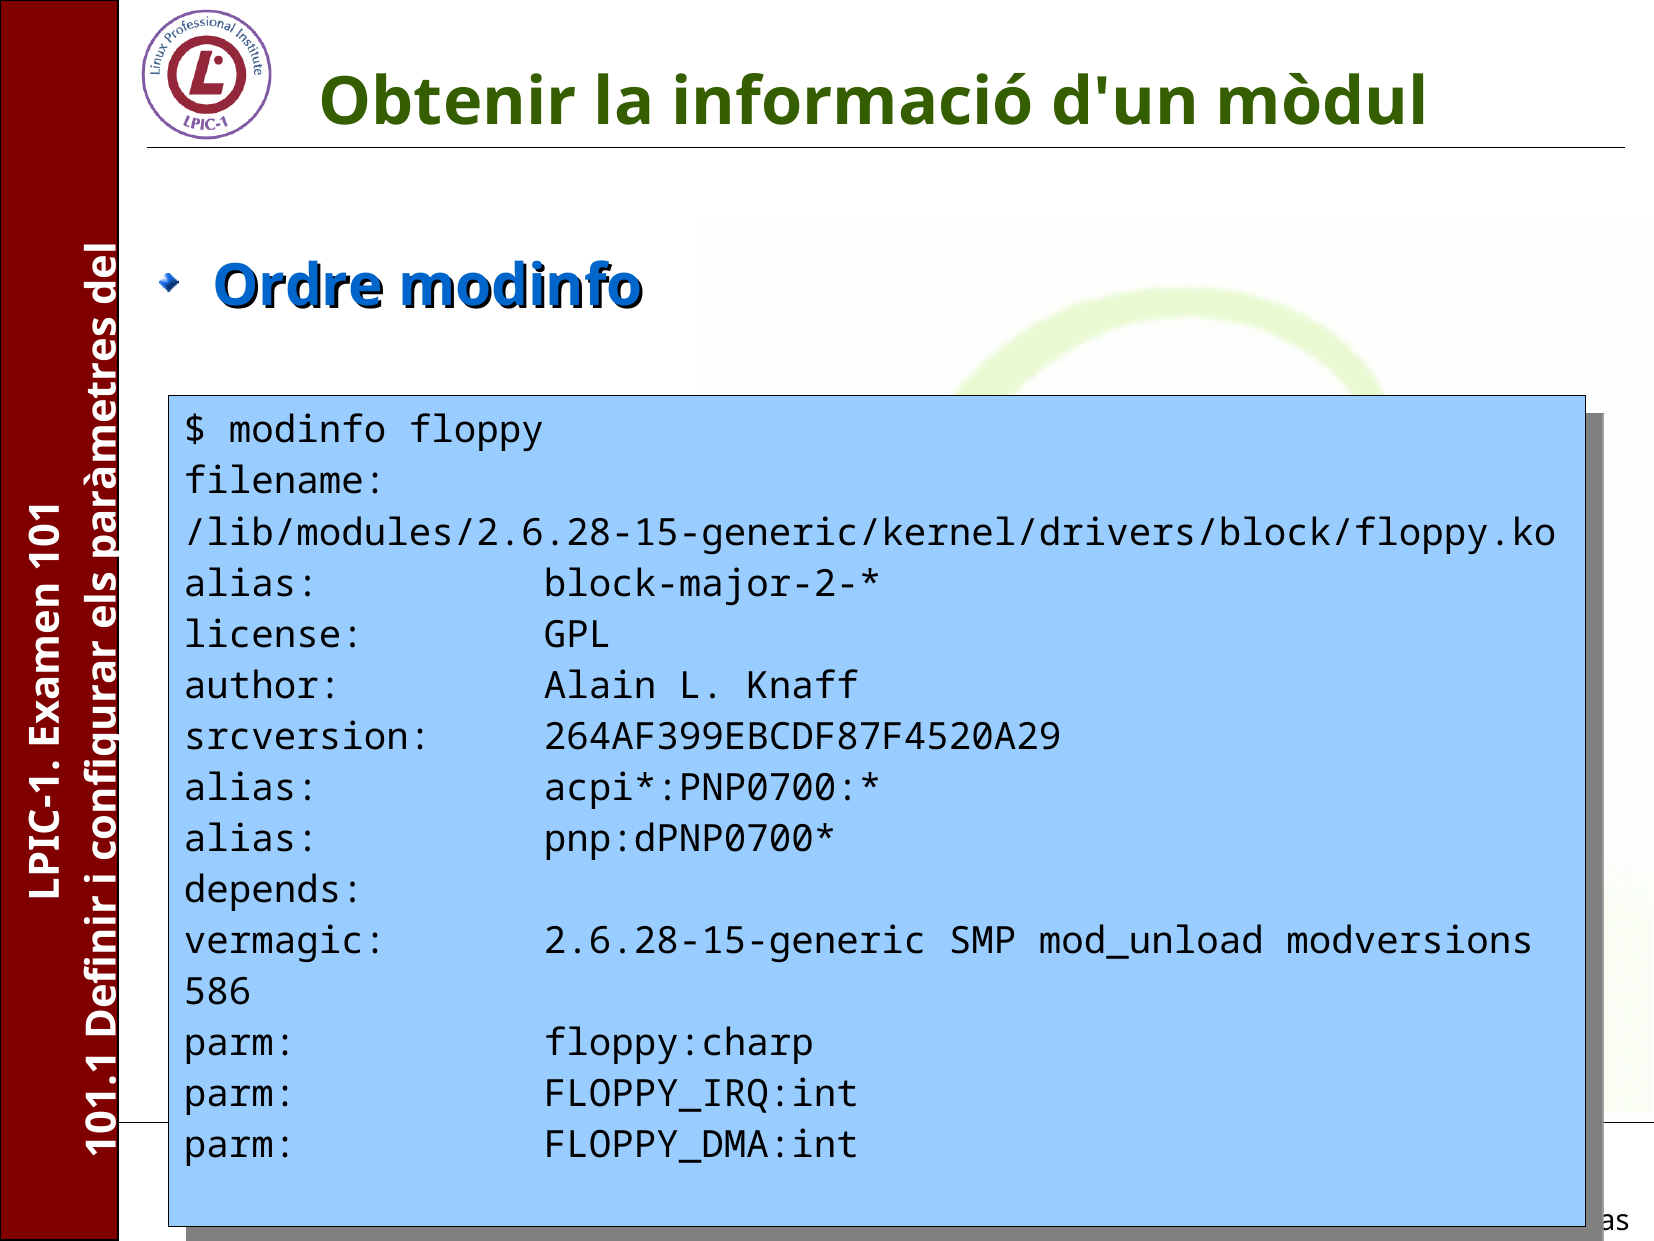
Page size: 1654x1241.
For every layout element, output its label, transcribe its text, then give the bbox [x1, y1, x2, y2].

picture [700, 217, 1654, 1113]
text_box $ modinfo floppy filename: /lib/modules/2.6.28-15-generic/kernel/drivers/block/floppy.ko alias: block-major-2-* license: GPL author: Alain L. Knaff srcversion: 264AF399EBCDF87F4520A29 alias: acpi*:PNP0700:* alias: pnp:dPNP0700* depends: vermagic: 2.6.28-15-generic SMP mod_unload modversions 586 parm: floppy:charp parm: FLOPPY_IRQ:int parm: FLOPPY_DMA:int [168, 395, 1586, 1011]
list Ordre modinfo [141, 242, 1630, 1078]
picture [135, 5, 277, 55]
title Obtenir la informació d'un mòdul [129, 55, 1619, 142]
